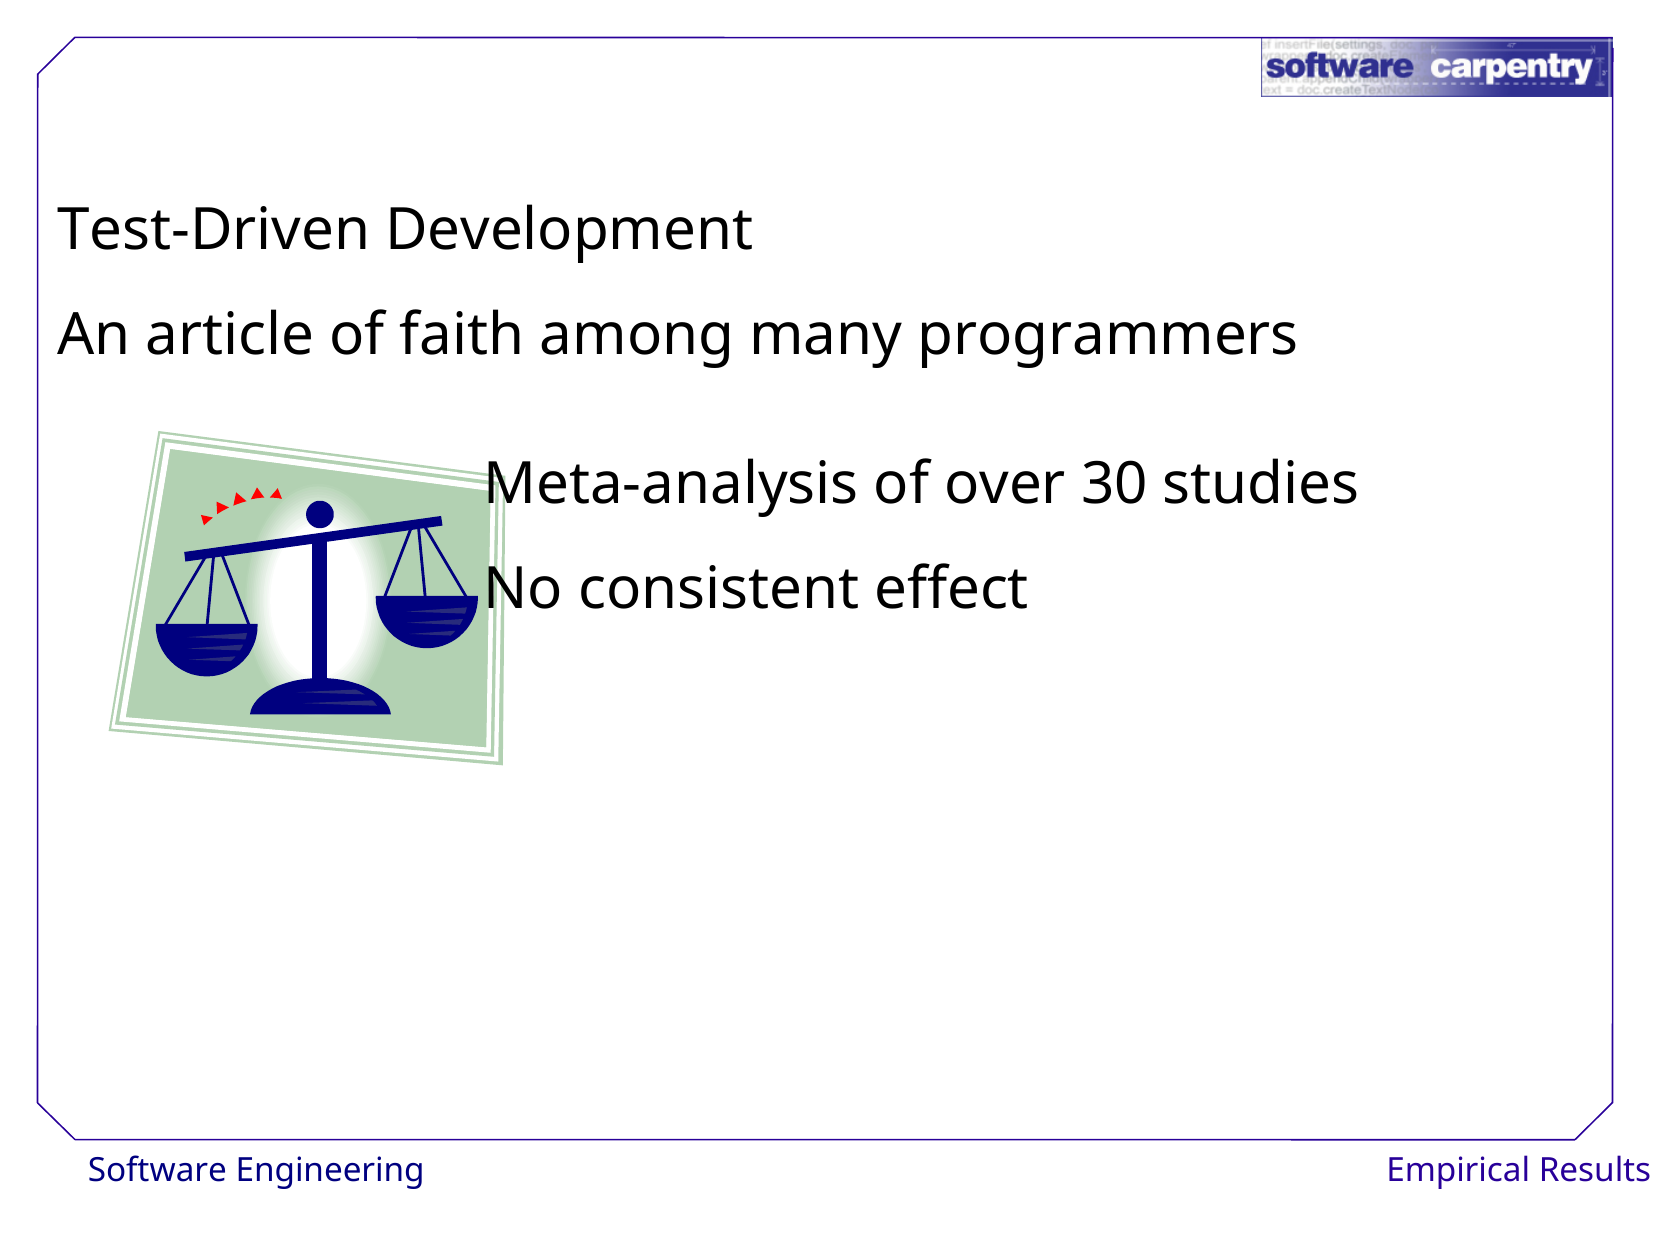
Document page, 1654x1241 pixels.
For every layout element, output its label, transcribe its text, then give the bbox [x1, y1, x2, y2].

picture [108, 430, 506, 766]
picture [1261, 39, 1613, 97]
text_box Test-Driven Development An article of faith among many programmers [42, 148, 1464, 375]
text_box Meta-analysis of over 30 studies No consistent effect [468, 402, 1525, 628]
